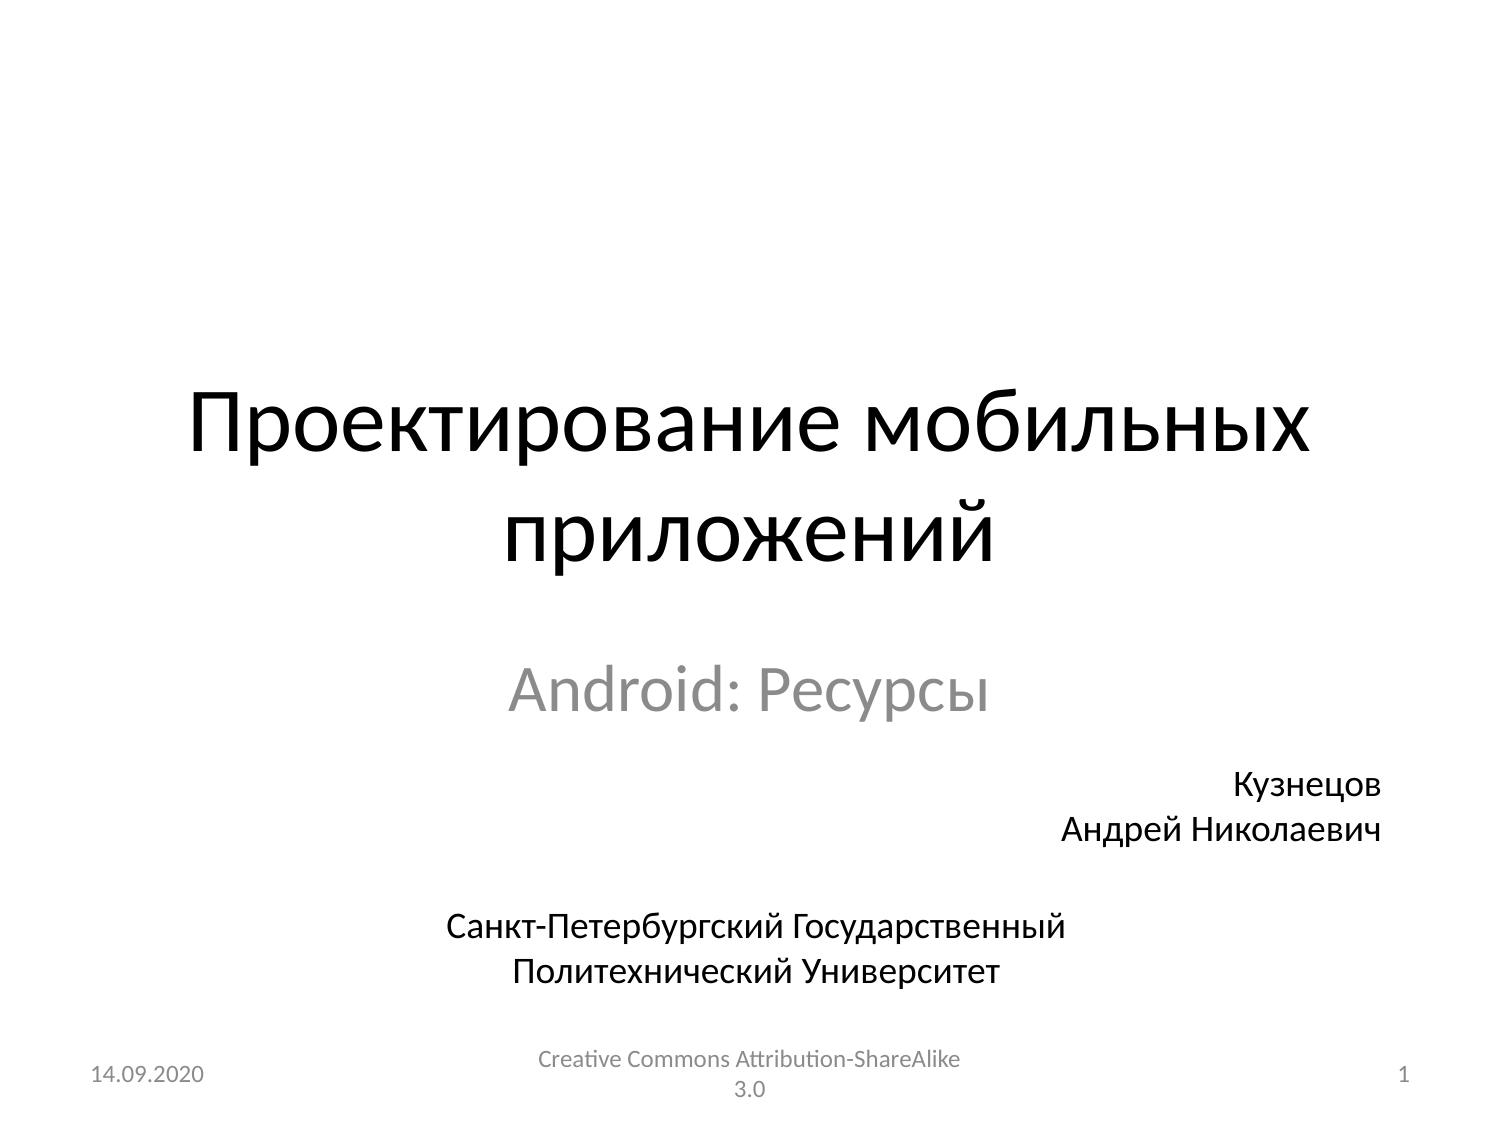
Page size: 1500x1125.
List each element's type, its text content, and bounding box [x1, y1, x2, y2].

slide_number <number> [1074, 1042, 1425, 1103]
text_box Кузнецов Андрей Николаевич [1045, 751, 1397, 857]
title Проектирование мобильных приложений [112, 349, 1388, 591]
footer Creative Commons Attribution-ShareAlike 3.0 [512, 1042, 988, 1103]
text_box Санкт-Петербургский Государственный Политехнический Университет [431, 893, 1082, 998]
slide_number 14.09.2020 [75, 1042, 425, 1103]
subtitle Android: Ресурсы [225, 637, 1275, 764]
